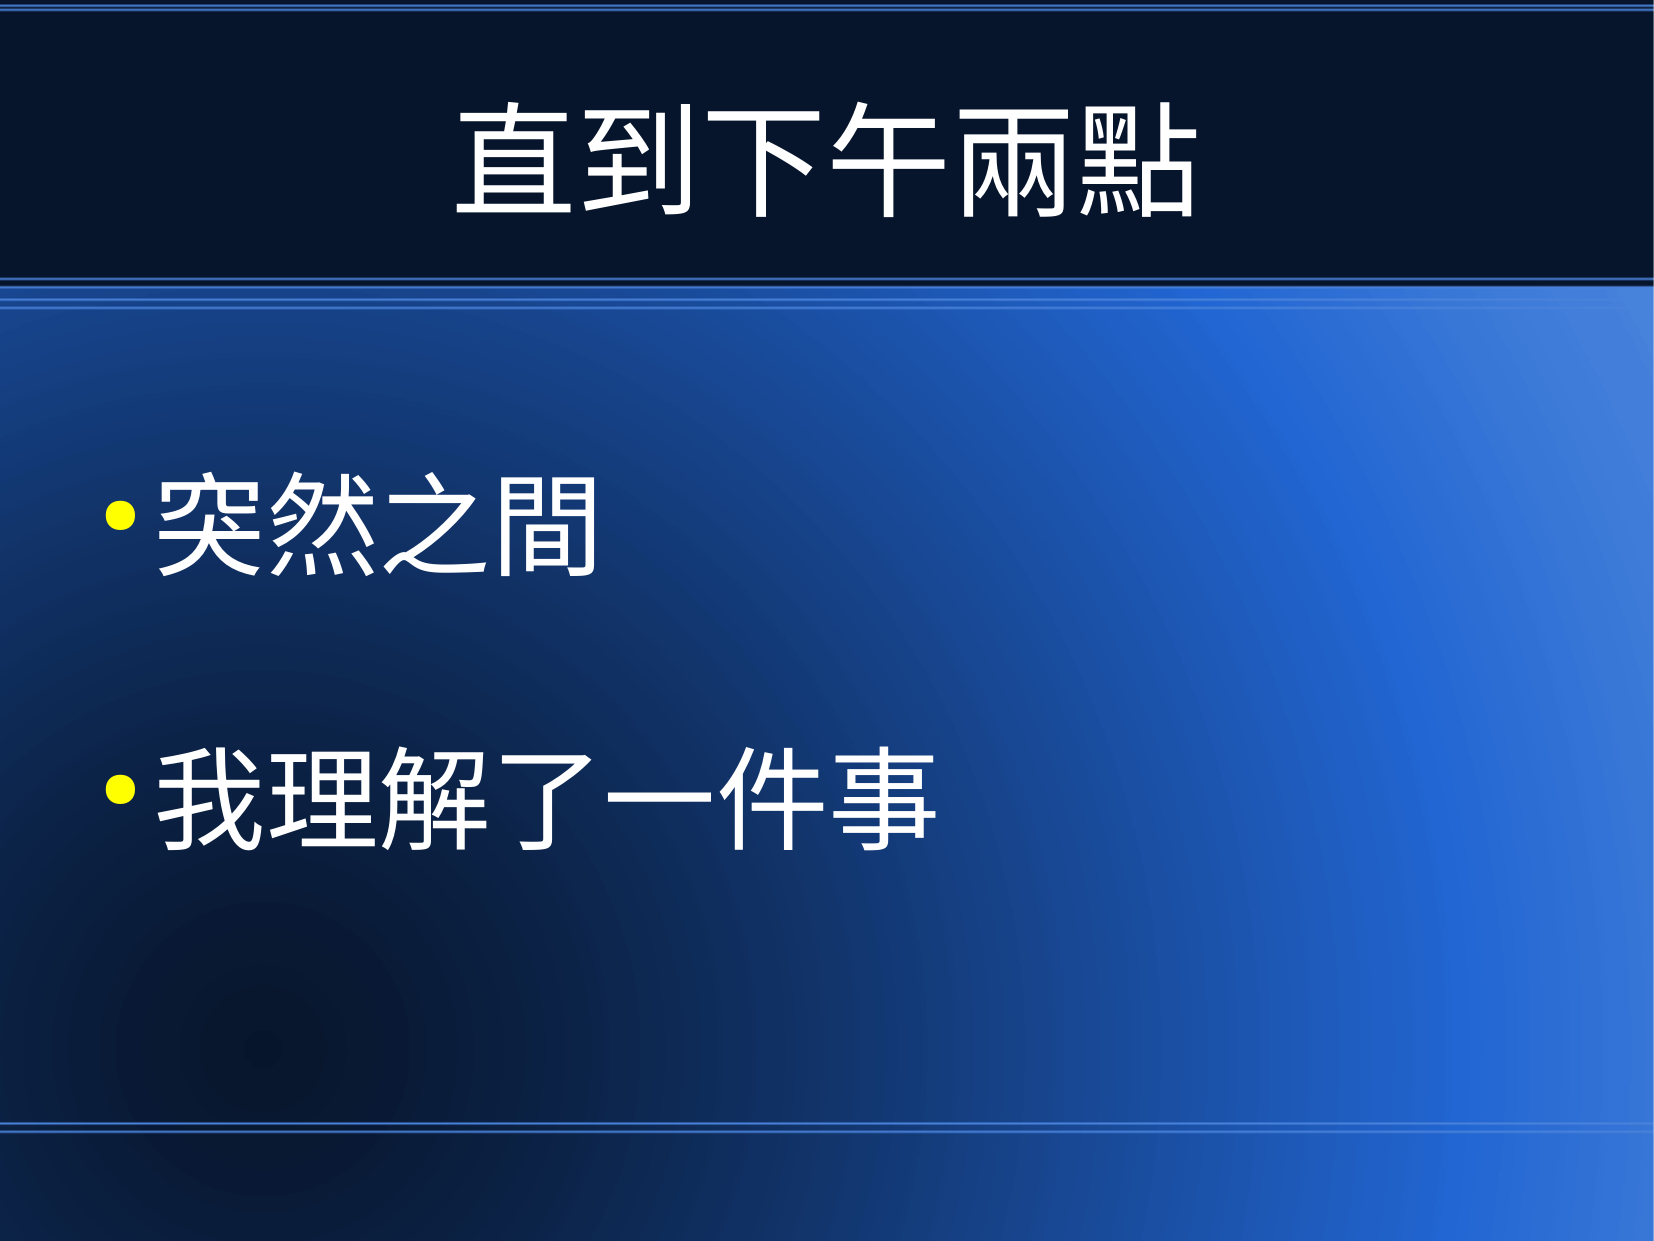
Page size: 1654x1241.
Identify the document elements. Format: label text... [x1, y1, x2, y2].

title 直到下午兩點 [82, 49, 1571, 257]
picture [0, 0, 1654, 1241]
list 突然之間 我理解了一件事 [82, 355, 1571, 1241]
